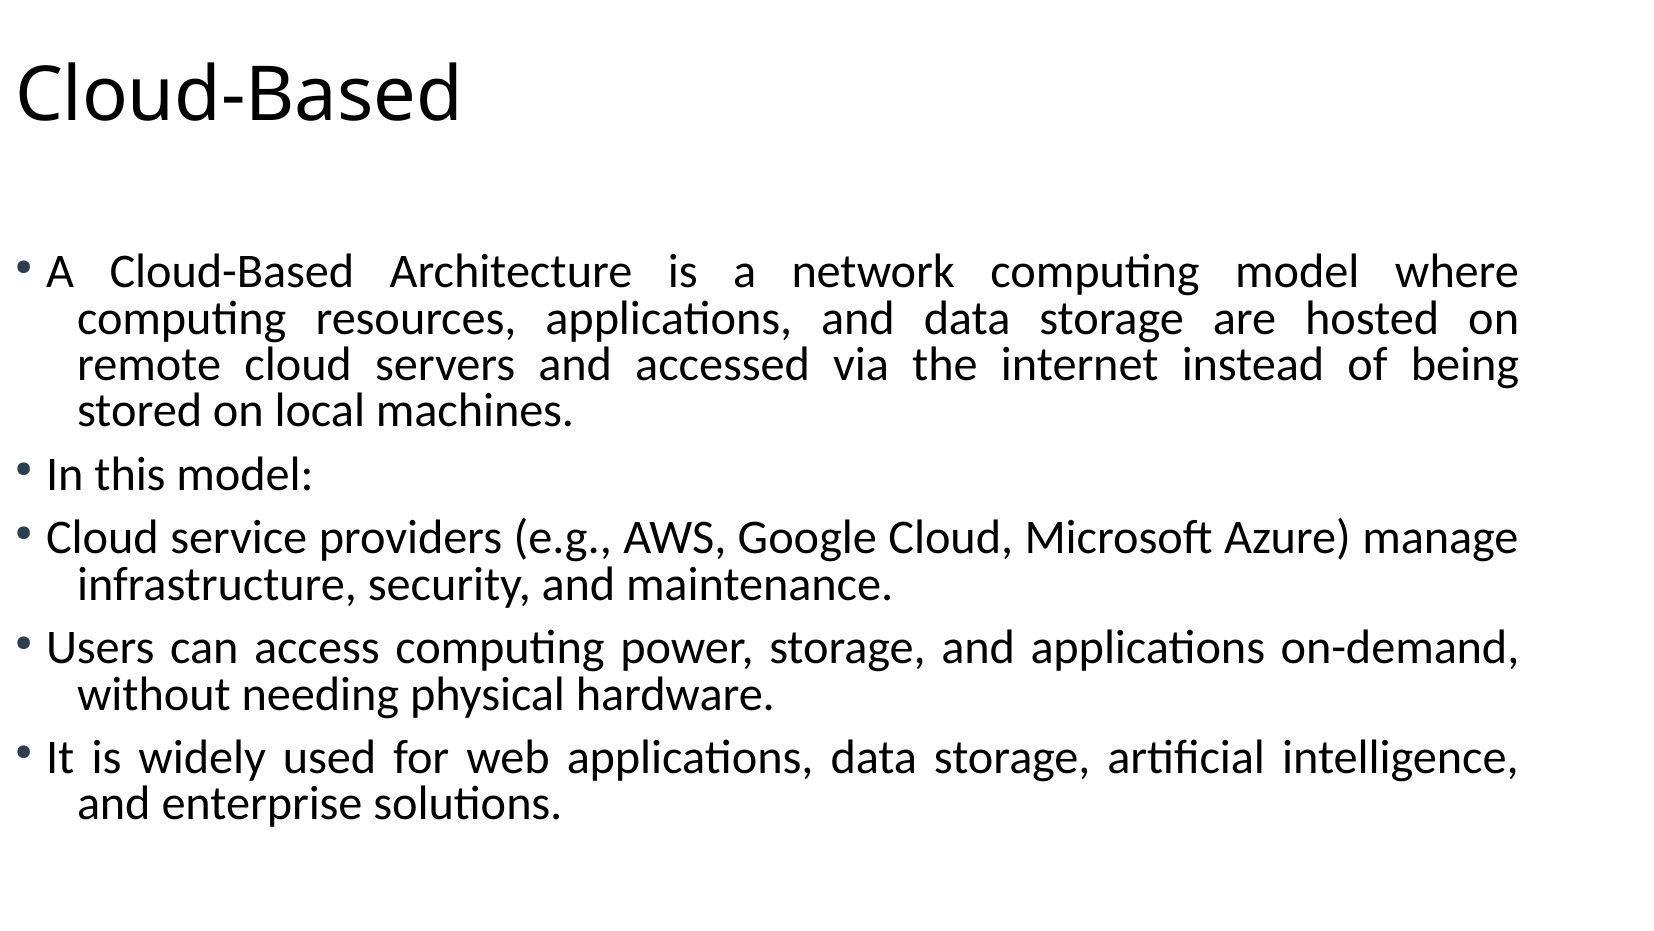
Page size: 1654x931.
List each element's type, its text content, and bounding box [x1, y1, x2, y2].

title Cloud-Based [0, 36, 1536, 155]
list A Cloud-Based Architecture is a network computing model where computing resources, applications, and data storage are hosted on remote cloud servers and accessed via the internet instead of being stored on local machines. In this model: Cloud service providers (e.g., AWS, Google Cloud, Microsoft Azure) manage infrastructure, security, and maintenance. Users can access computing power, storage, and applications on-demand, without needing physical hardware. It is widely used for web applications, data storage, artificial intelligence, and enterprise solutions. [0, 243, 1536, 864]
